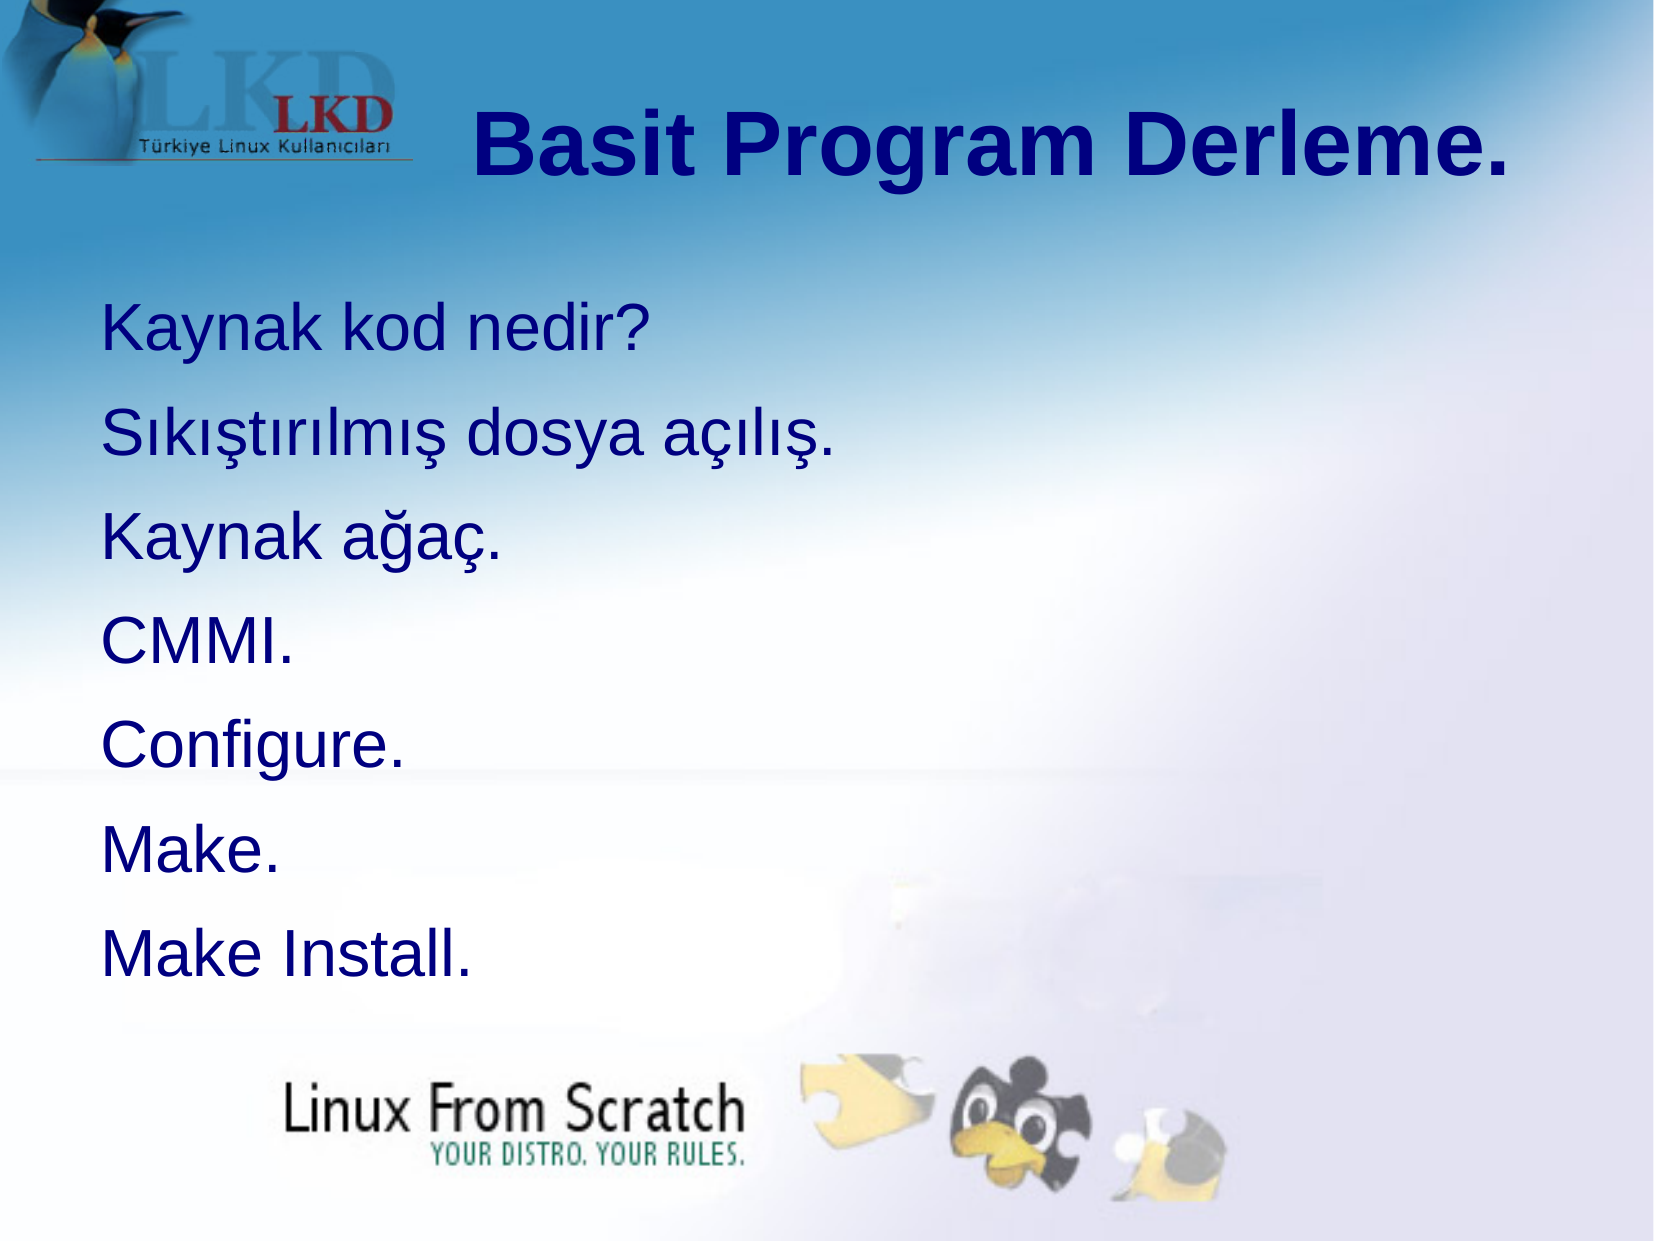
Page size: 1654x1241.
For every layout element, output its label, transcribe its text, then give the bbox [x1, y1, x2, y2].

picture [0, 0, 1654, 1241]
title Basit Program Derleme. [412, 44, 1571, 244]
list Kaynak kod nedir? Sıkıştırılmış dosya açılış. Kaynak ağaç. CMMI. Configure. Make. Make Install. [82, 290, 1571, 1094]
